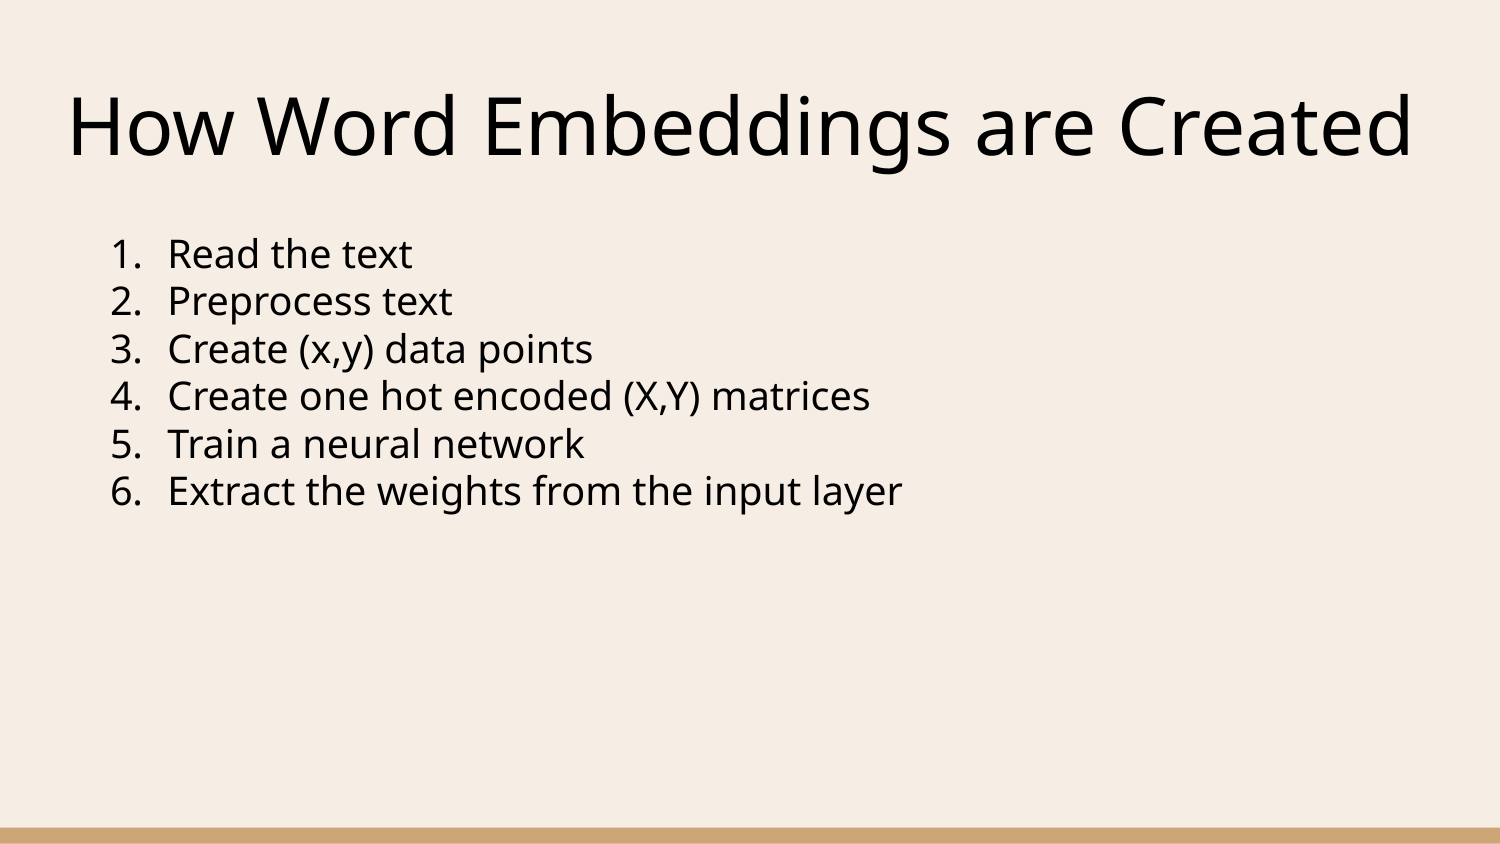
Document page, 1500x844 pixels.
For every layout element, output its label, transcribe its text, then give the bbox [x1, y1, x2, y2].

title How Word Embeddings are Created [51, 49, 1449, 187]
text_box Read the text Preprocess text Create (x,y) data points Create one hot encoded (X,Y) matrices Train a neural network Extract the weights from the input layer [77, 213, 1278, 564]
